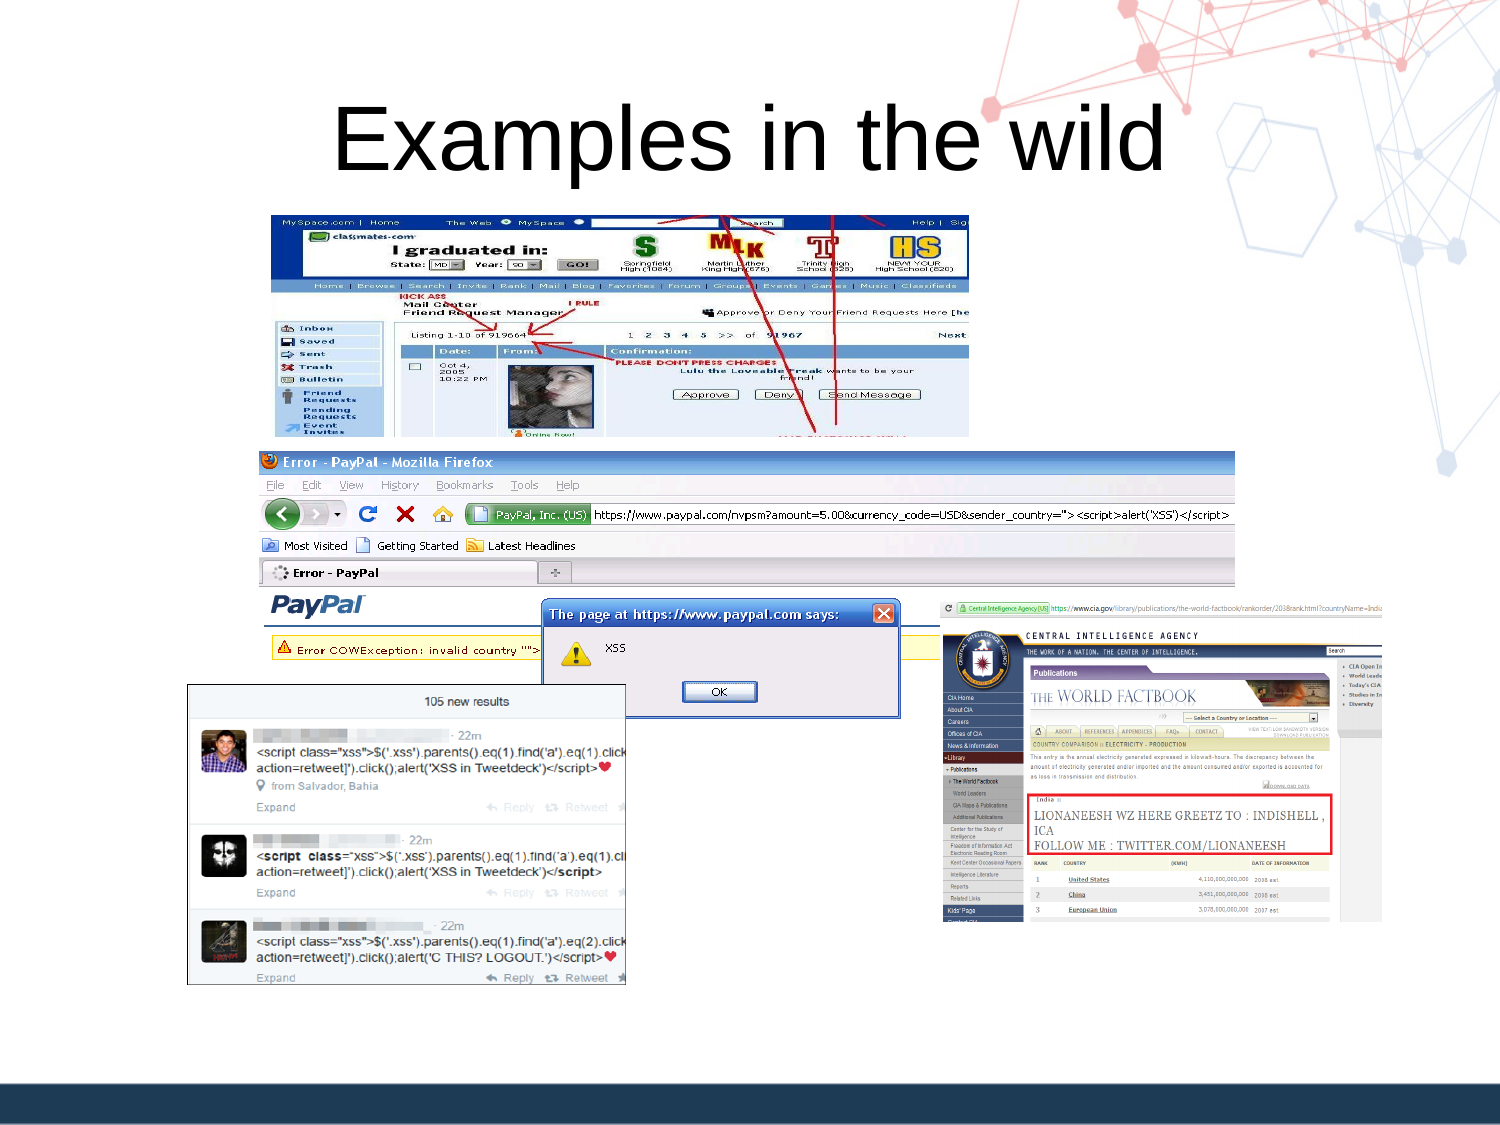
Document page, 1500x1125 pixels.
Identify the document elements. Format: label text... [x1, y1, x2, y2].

title Examples in the wild [75, 44, 1425, 233]
picture [0, 0, 1500, 1125]
